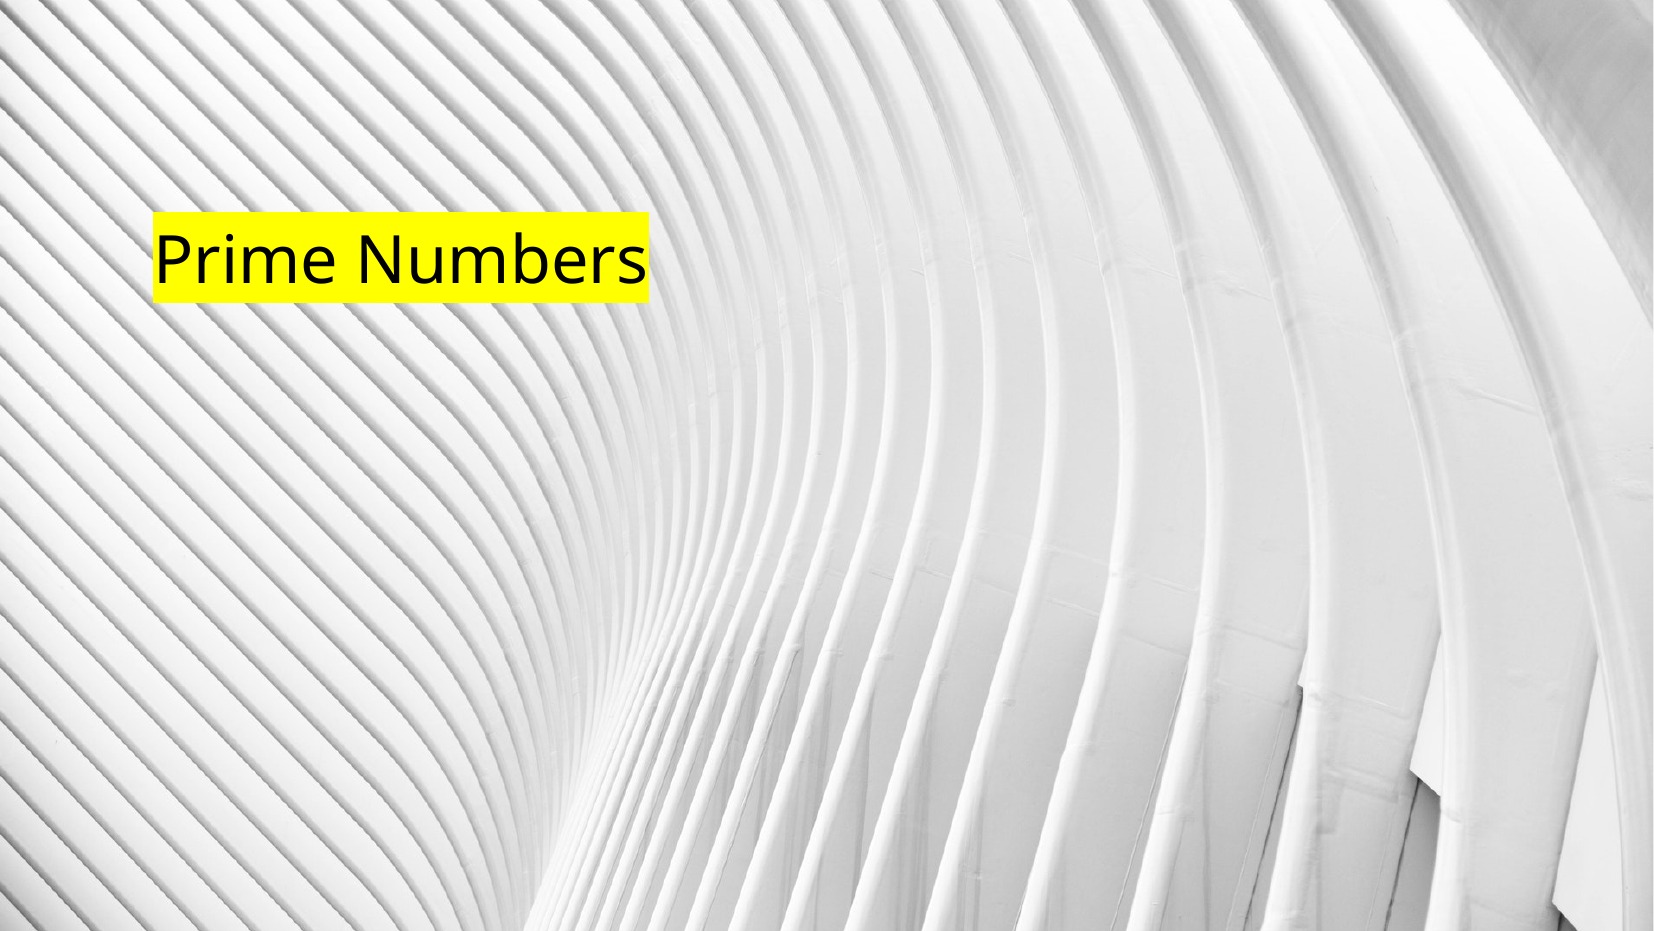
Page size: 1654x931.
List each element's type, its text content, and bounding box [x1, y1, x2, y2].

list Prime Numbers [82, 217, 1571, 839]
picture [0, 0, 1654, 931]
